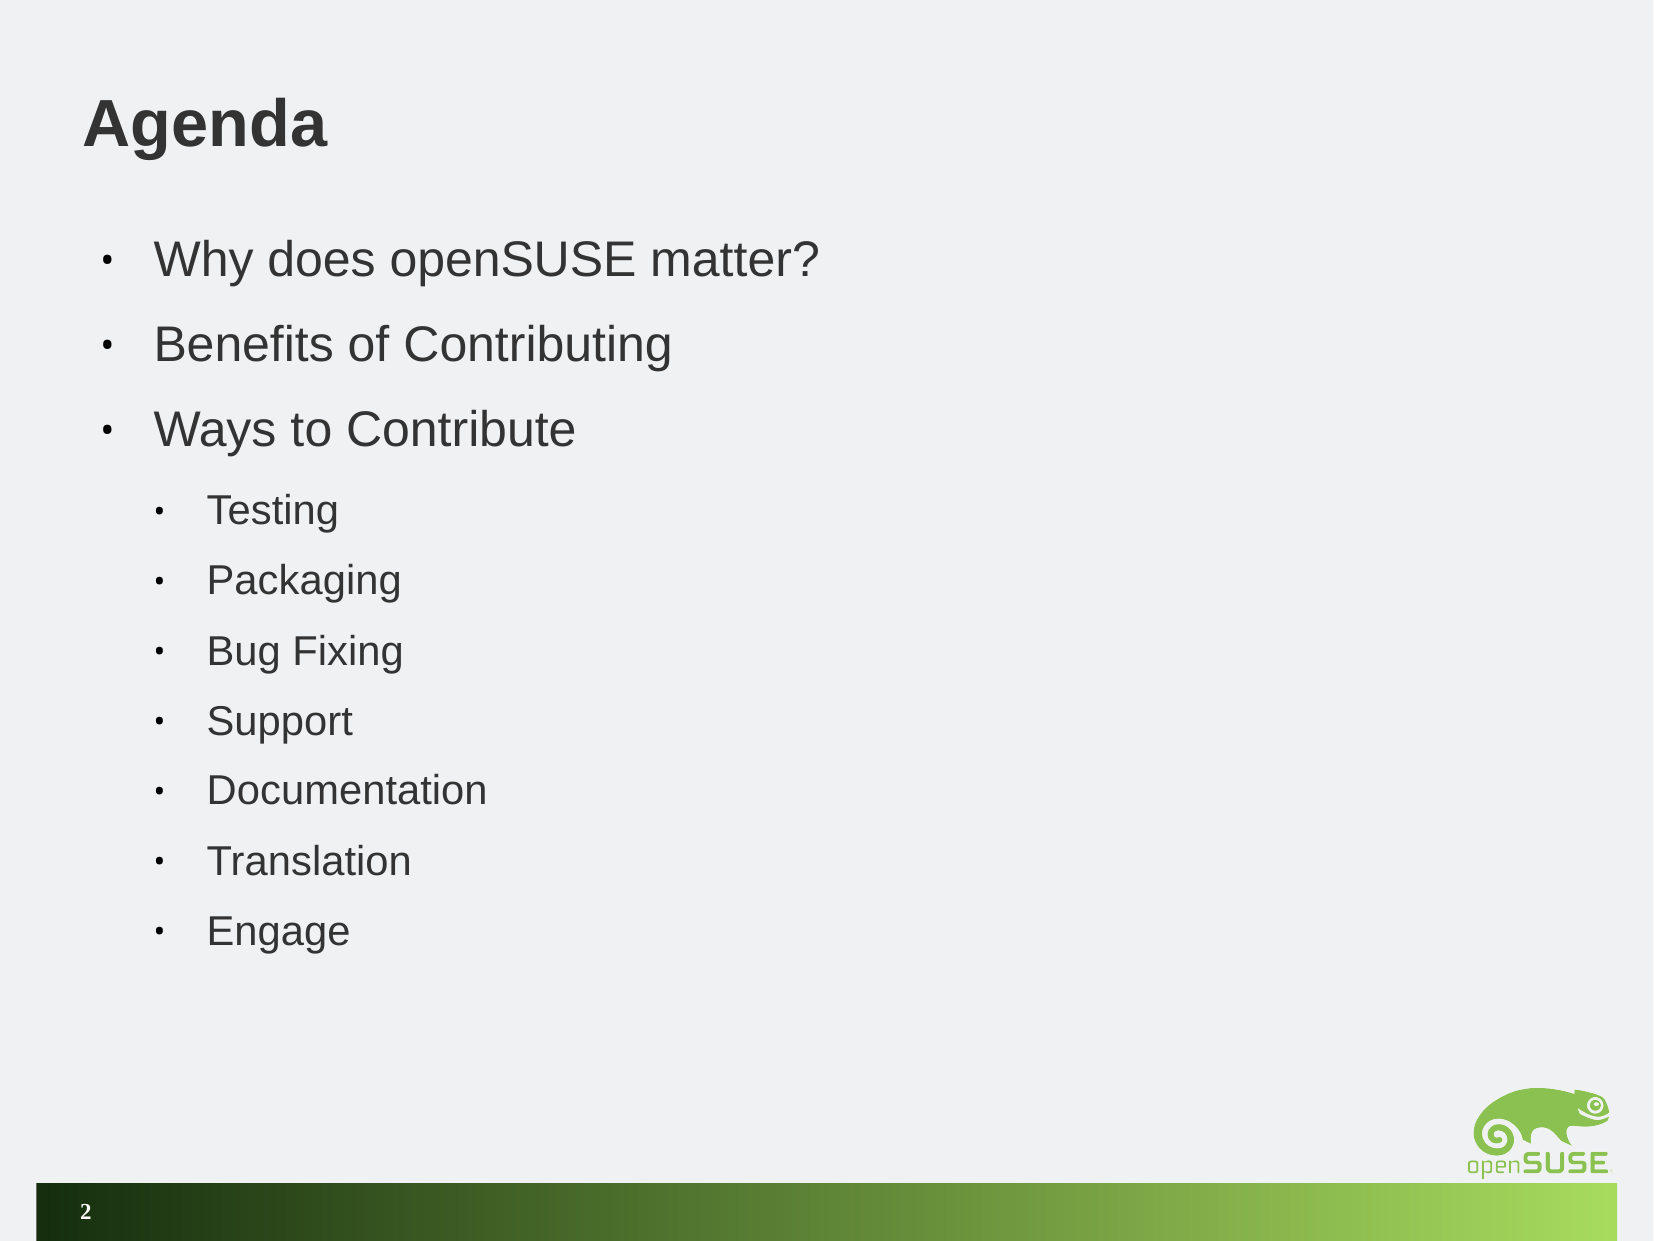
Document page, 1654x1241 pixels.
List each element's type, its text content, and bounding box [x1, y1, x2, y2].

list Why does openSUSE matter? Benefits of Contributing Ways to Contribute Testing Packaging Bug Fixing Support Documentation Translation Engage [82, 231, 1571, 1050]
title Agenda [82, 49, 1571, 198]
picture [0, 0, 1654, 1241]
